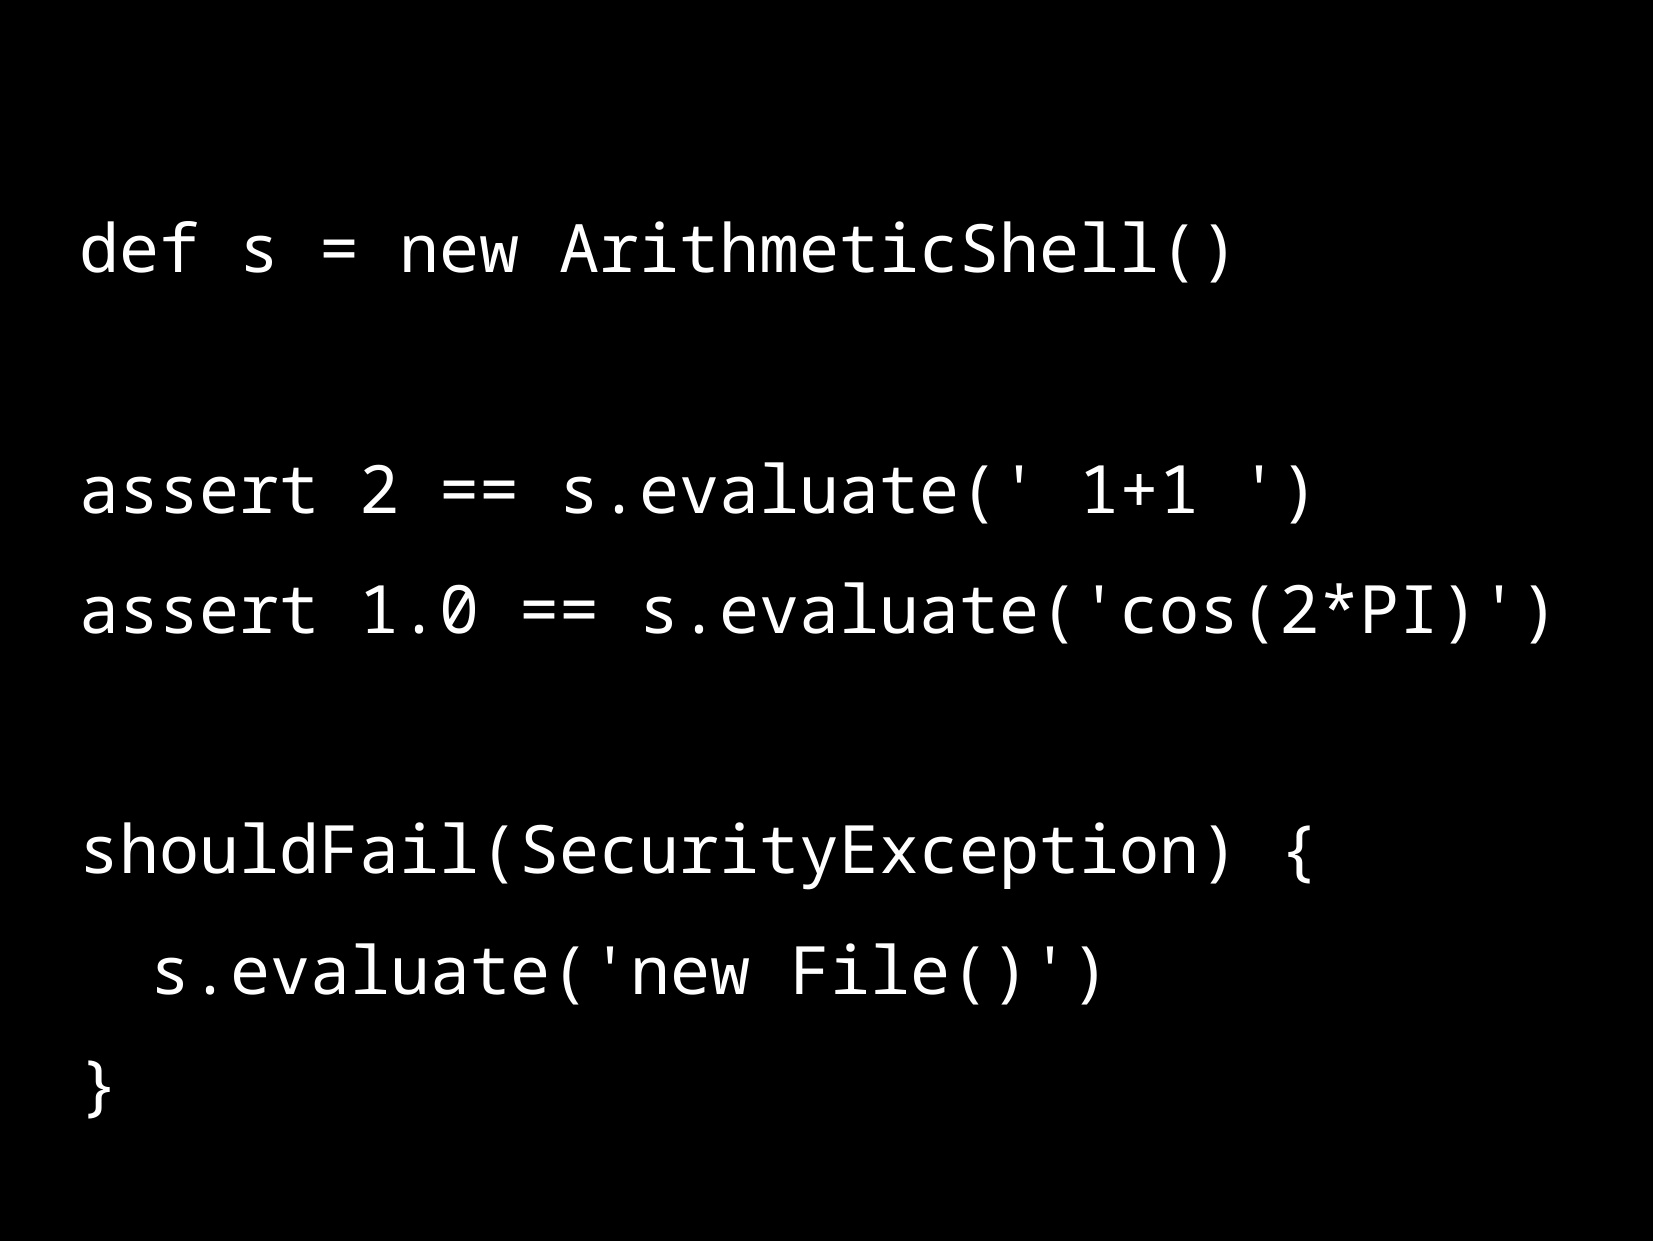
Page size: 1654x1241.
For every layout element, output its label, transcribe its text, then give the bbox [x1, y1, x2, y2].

list def s = new ArithmeticShell() assert 2 == s.evaluate(' 1+1 ') assert 1.0 == s.evaluate('cos(2*PI)') shouldFail(SecurityException) { s.evaluate('new File()') } [61, 80, 1592, 1101]
